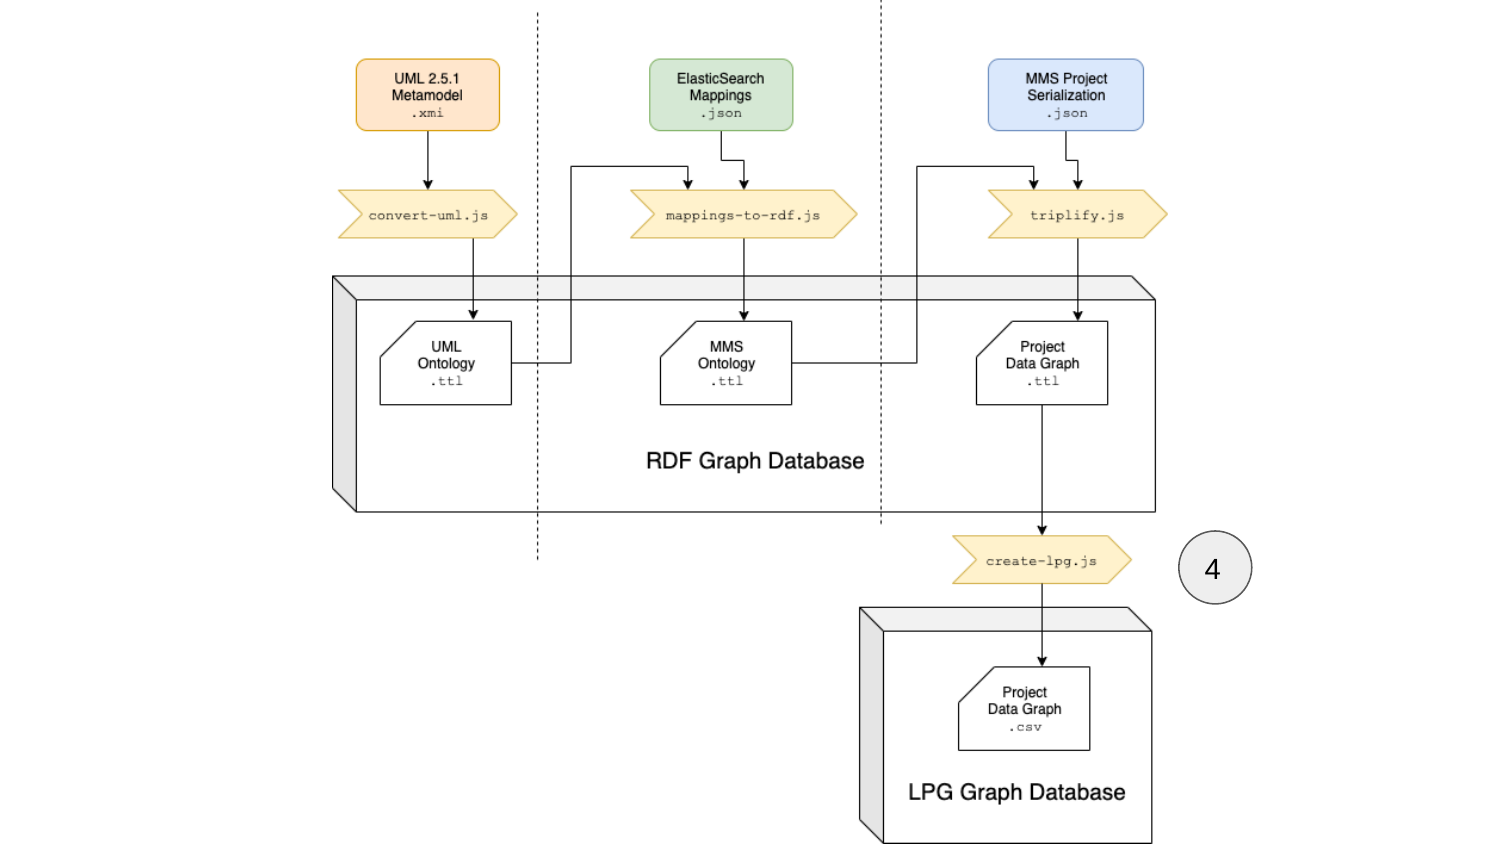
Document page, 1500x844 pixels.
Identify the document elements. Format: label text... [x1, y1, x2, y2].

picture [332, 0, 1168, 844]
text_box 4 [1178, 530, 1252, 604]
